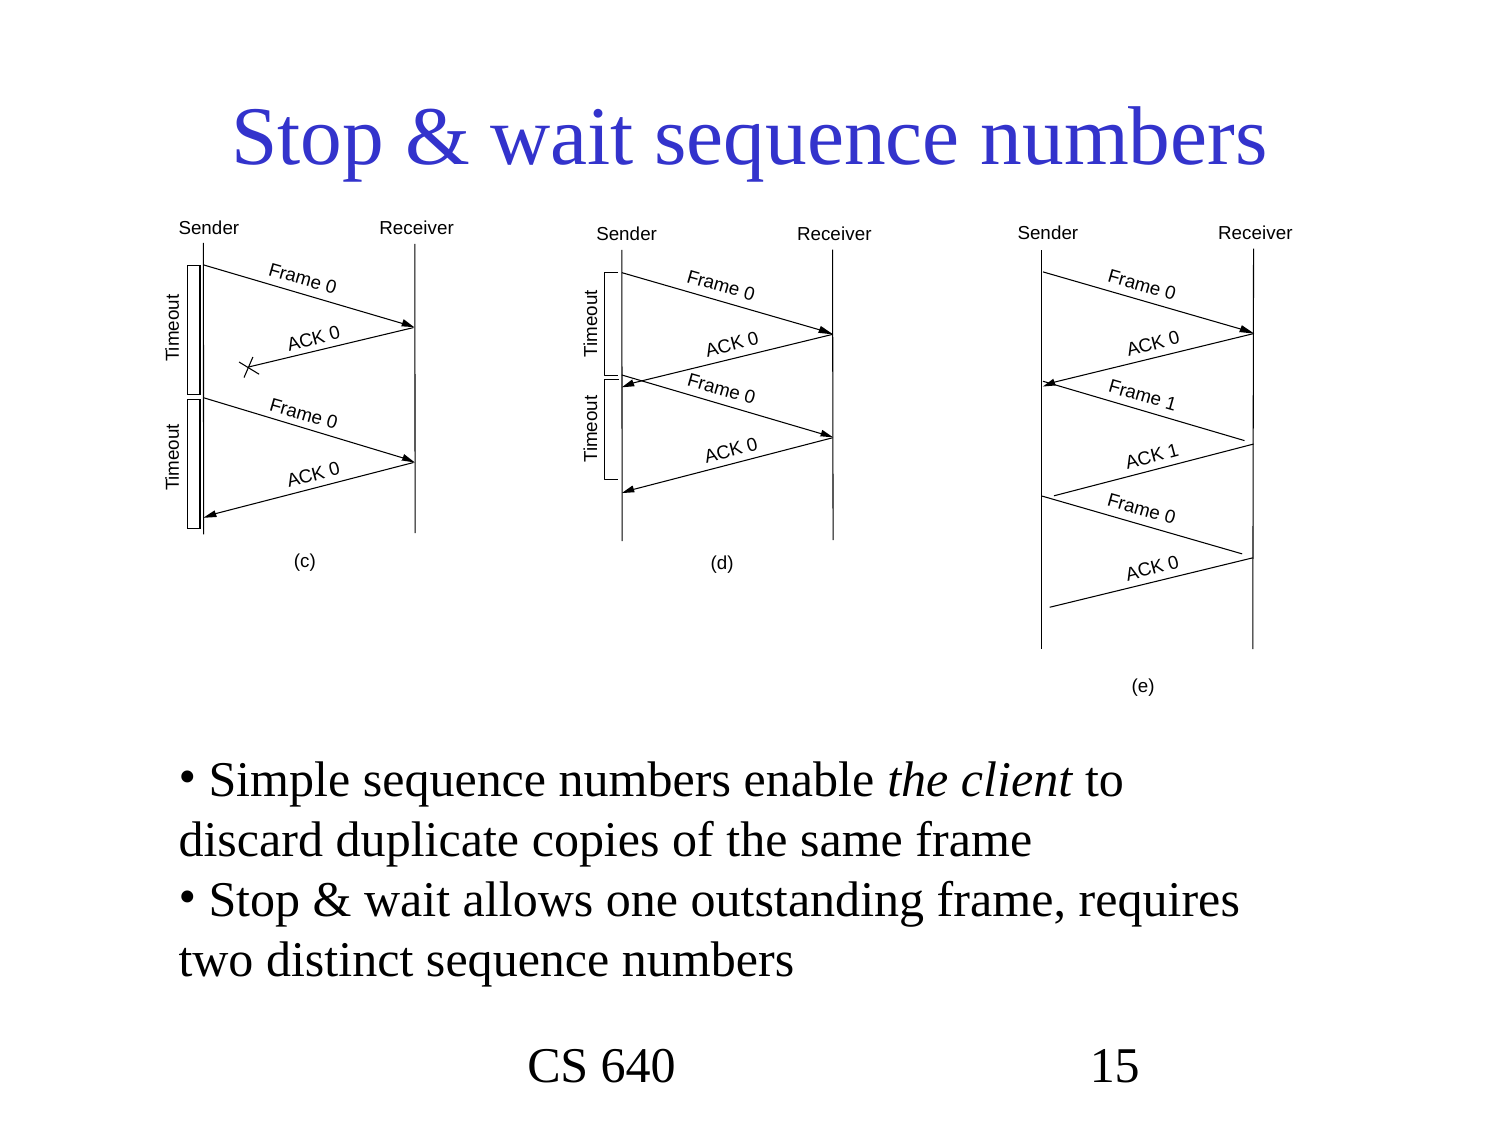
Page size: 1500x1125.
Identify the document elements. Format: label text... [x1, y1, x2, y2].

text_box T [578, 347, 601, 358]
text_box [621, 379, 635, 388]
text_box Frame 0 [685, 369, 759, 409]
text_box Receiver [797, 221, 872, 245]
text_box Sender [178, 215, 240, 238]
text_box imeout [578, 395, 601, 452]
text_box [203, 510, 217, 518]
text_box imeout [160, 294, 183, 351]
text_box ACK 0 [702, 325, 761, 362]
text_box [1042, 378, 1056, 387]
text_box [401, 454, 415, 463]
text_box [1239, 325, 1255, 334]
text_box ACK 0 [1122, 548, 1182, 585]
text_box T [160, 481, 183, 491]
text_box imeout [160, 423, 183, 481]
text_box ACK 0 [1123, 324, 1182, 361]
text_box [621, 485, 635, 494]
text_box [817, 325, 832, 334]
text_box Frame 1 [1106, 373, 1181, 415]
text_box Frame 0 [1105, 487, 1179, 529]
text_box Sender [1017, 220, 1079, 244]
text_box ACK 0 [701, 431, 760, 468]
text_box (d) [710, 550, 734, 574]
text_box imeout [578, 289, 601, 347]
text_box T [578, 452, 601, 463]
text_box Frame 0 [266, 257, 341, 299]
text_box Sender [596, 221, 658, 245]
text_box ACK 0 [283, 455, 343, 492]
text_box ACK 1 [1122, 437, 1181, 474]
text_box Frame 0 [1105, 263, 1180, 305]
text_box T [160, 351, 183, 362]
text_box Receiver [379, 215, 455, 238]
title Stop & wait sequence numbers [112, 37, 1388, 225]
text_box [819, 429, 834, 438]
text_box (c) [293, 549, 317, 572]
text_box Simple sequence numbers enable the client to discard duplicate copies of the same frame Stop & wait allows one outstanding frame, requires two distinct sequence numbers [163, 738, 1274, 995]
text_box (e) [1131, 674, 1155, 697]
text_box [400, 319, 415, 328]
text_box Receiver [1218, 220, 1293, 244]
text_box ACK 0 [284, 319, 343, 356]
text_box Frame 0 [684, 264, 759, 306]
text_box Frame 0 [267, 392, 342, 434]
